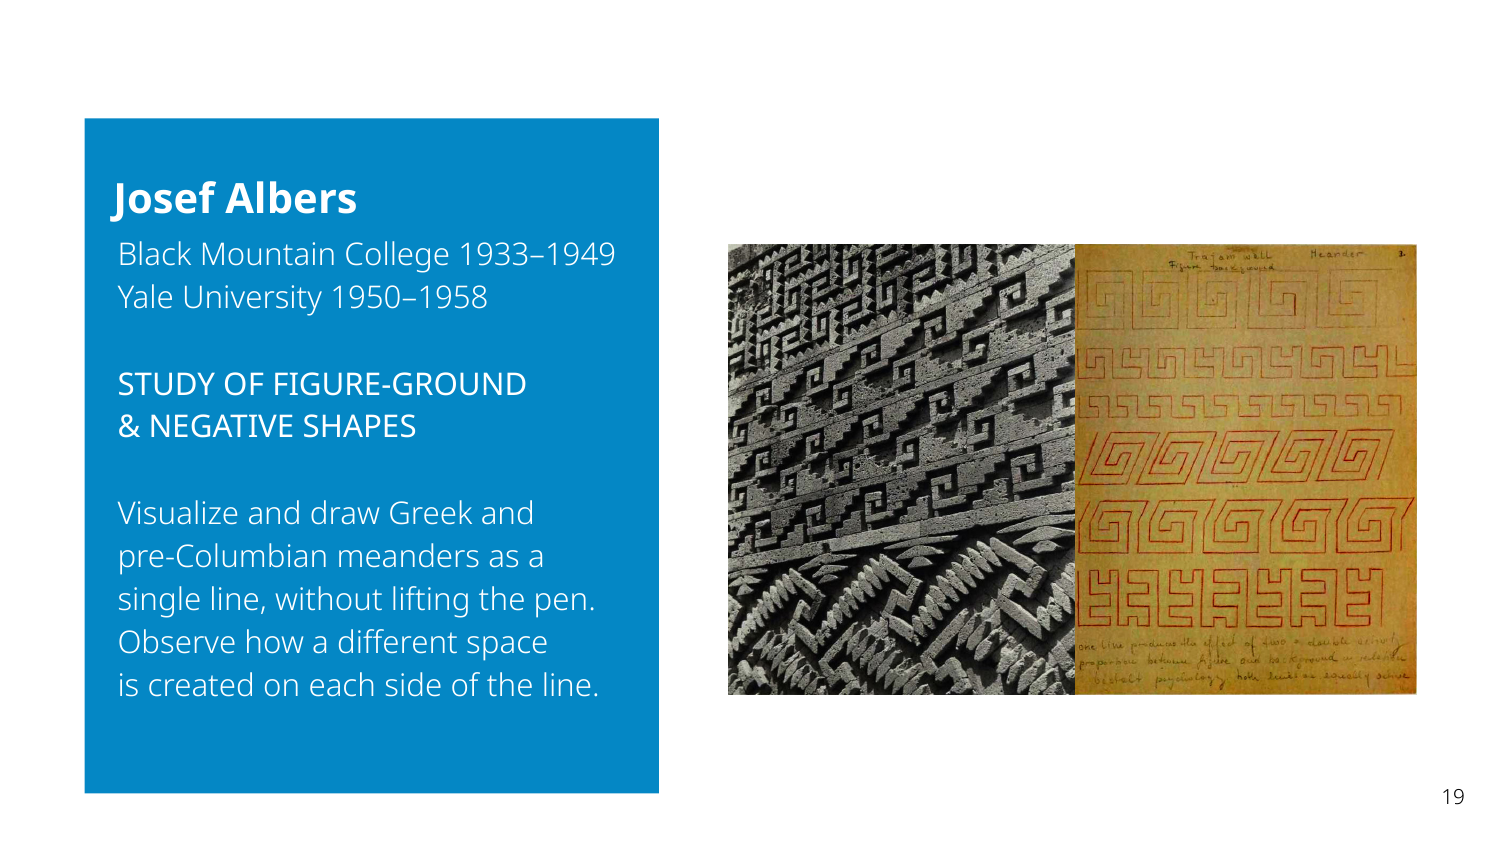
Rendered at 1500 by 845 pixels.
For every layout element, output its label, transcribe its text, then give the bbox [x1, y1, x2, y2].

title Josef Albers [98, 169, 665, 252]
picture [728, 244, 1417, 695]
title Black Mountain College 1933–1949 Yale University 1950–1958 Study of figure-ground & negative shapes Visualize and draw Greek and pre-Columbian meanders as a single line, without lifting the pen. Observe how a different space is created on each side of the line. [102, 252, 638, 819]
